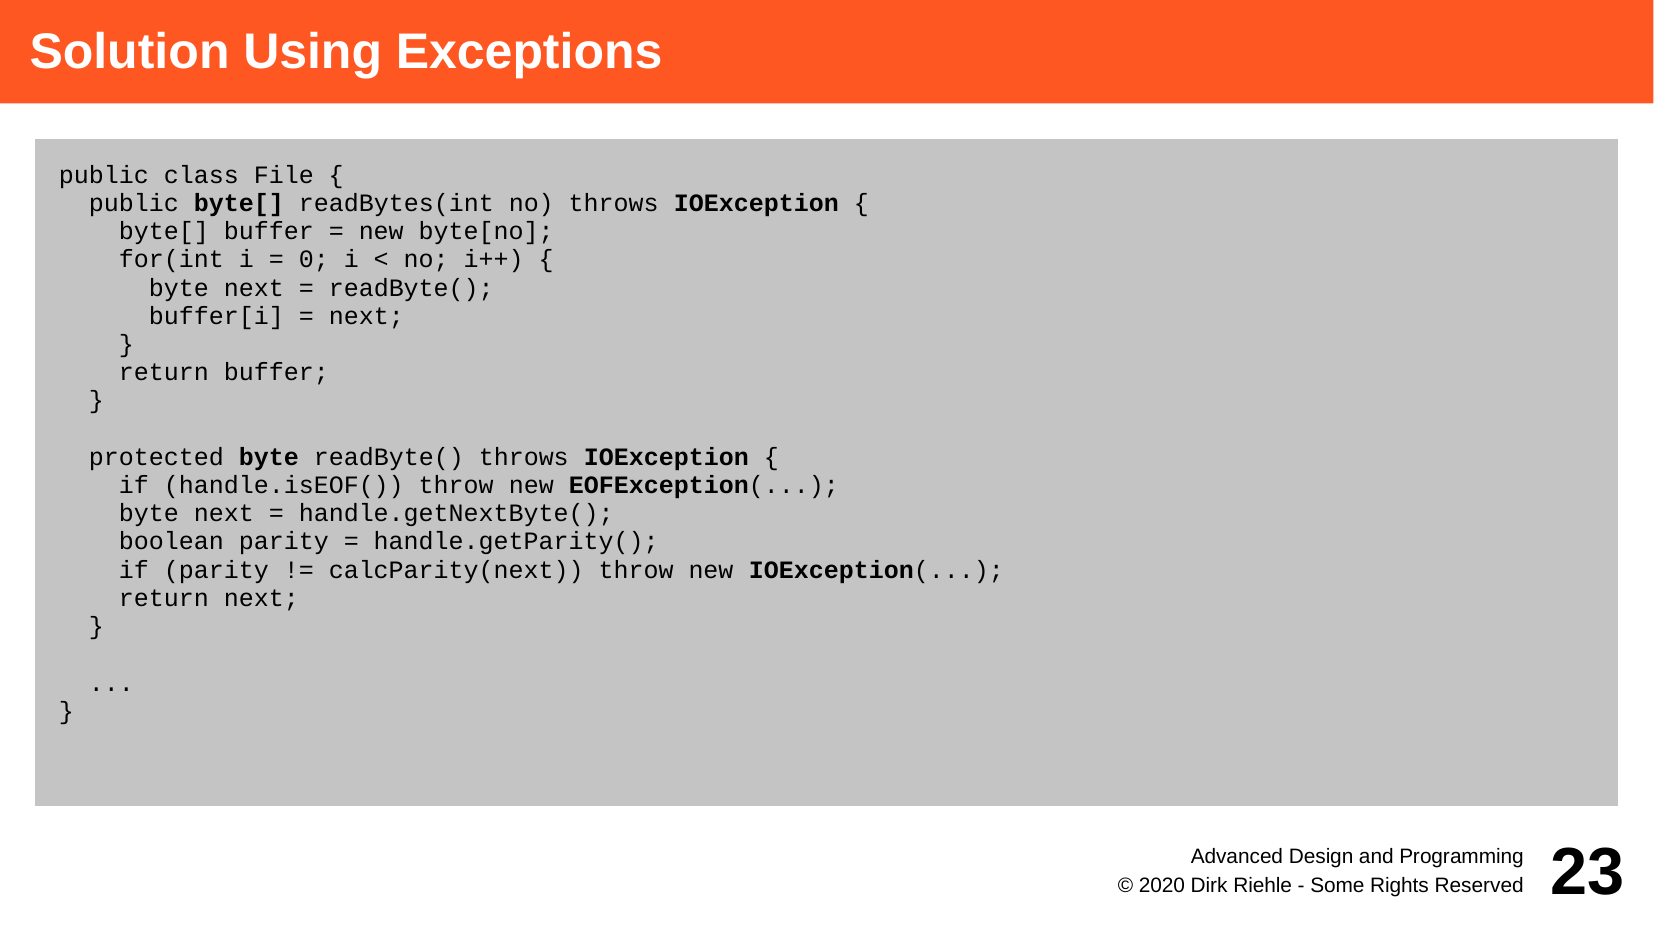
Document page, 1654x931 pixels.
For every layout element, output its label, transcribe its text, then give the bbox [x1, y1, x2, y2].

title Solution Using Exceptions [0, 0, 1654, 104]
list public class File { public byte[] readBytes(int no) throws IOException { byte[] buffer = new byte[no]; for(int i = 0; i < no; i++) { byte next = readByte(); buffer[i] = next; } return buffer; } protected byte readByte() throws IOException { if (handle.isEOF()) throw new EOFException(...); byte next = handle.getNextByte(); boolean parity = handle.getParity(); if (parity != calcParity(next)) throw new IOException(...); return next; } ... } [29, 132, 1625, 813]
